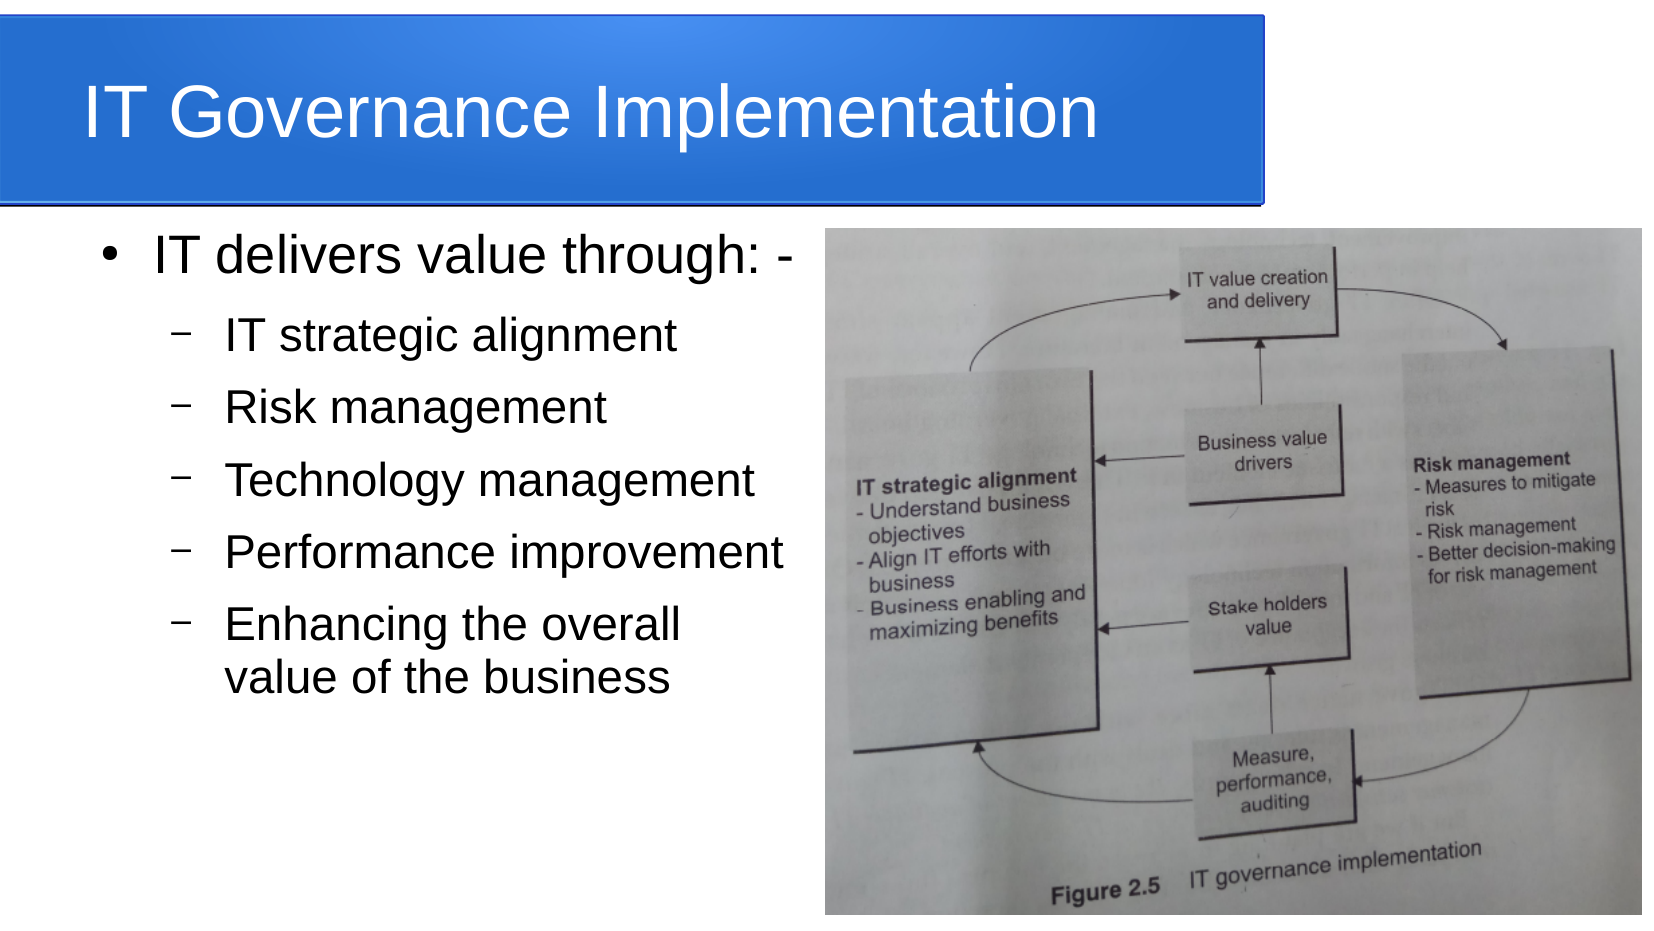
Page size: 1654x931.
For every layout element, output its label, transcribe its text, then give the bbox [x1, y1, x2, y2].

picture [825, 228, 1642, 916]
list IT delivers value through: - IT strategic alignment Risk management Technology management Performance improvement Enhancing the overall value of the business [82, 224, 809, 764]
title IT Governance Implementation [82, 35, 1235, 189]
